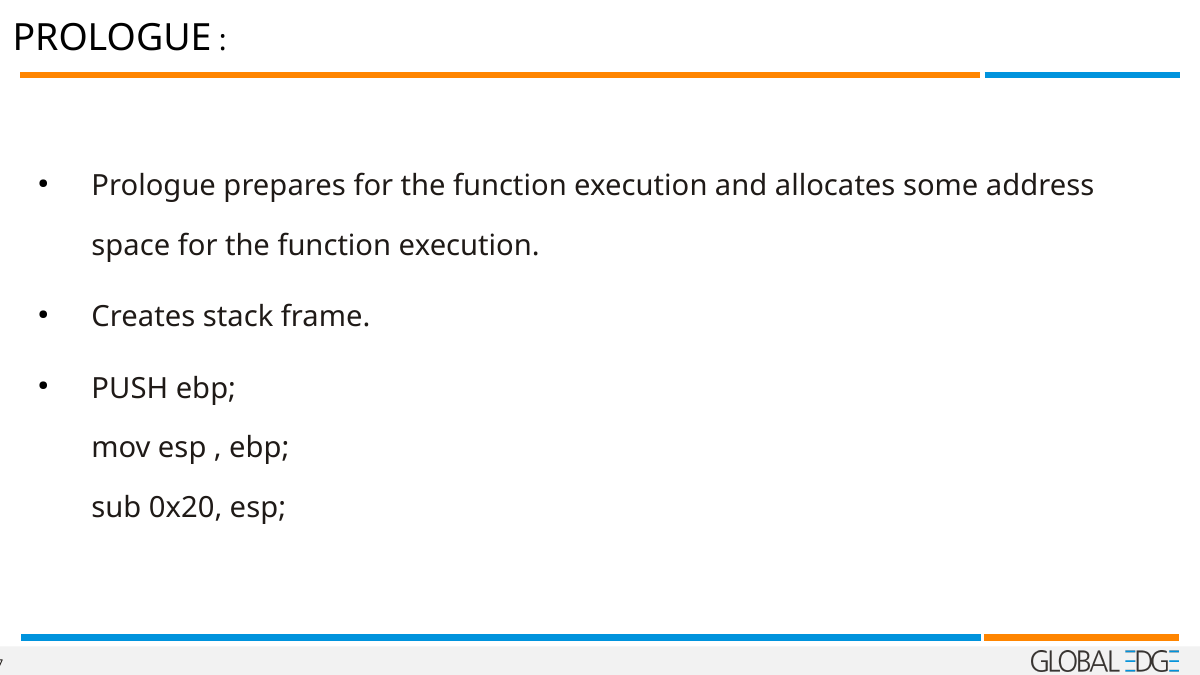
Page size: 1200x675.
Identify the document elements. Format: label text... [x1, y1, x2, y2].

list Prologue prepares for the function execution and allocates some address space for the function execution. Creates stack frame. PUSH ebp; mov esp , ebp; sub 0x20, esp; [20, 87, 1179, 628]
title PROLOGUE : [12, 9, 1088, 63]
picture [1031, 650, 1179, 672]
